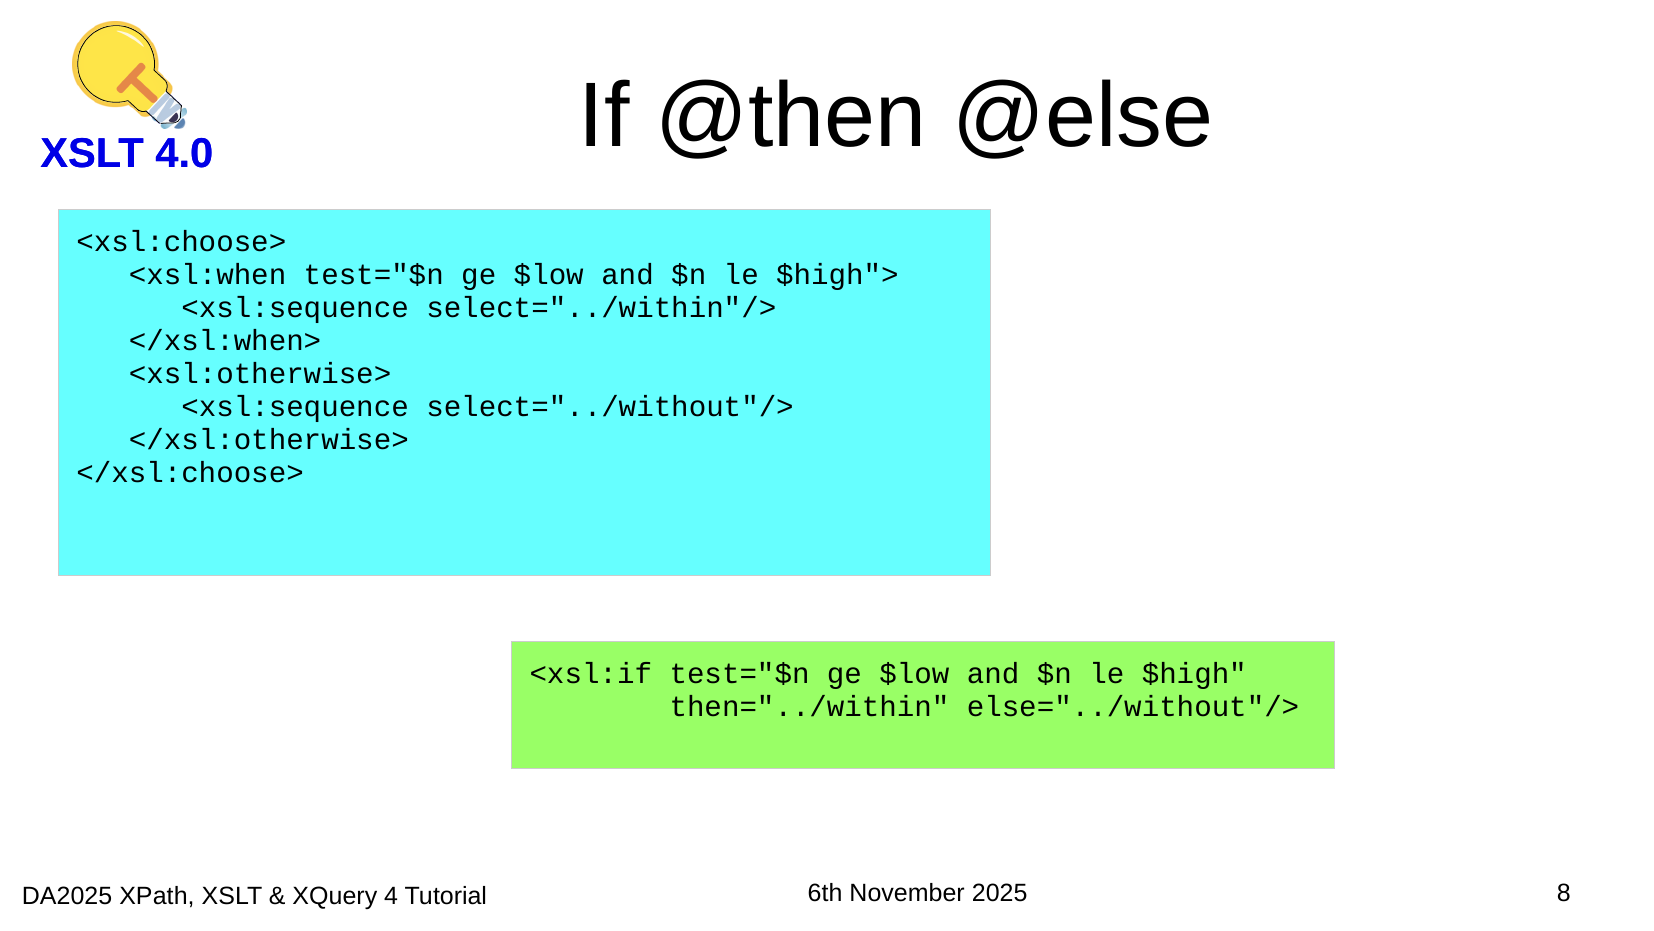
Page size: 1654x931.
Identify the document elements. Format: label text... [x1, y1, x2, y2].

picture [71, 19, 187, 122]
text_box <xsl:choose> <xsl:when test="$n ge $low and $n le $high"> <xsl:sequence select="../within"/> </xsl:when> <xsl:otherwise> <xsl:sequence select="../without"/> </xsl:otherwise> </xsl:choose> [58, 209, 991, 576]
title If @then @else [222, 37, 1571, 193]
text_box <xsl:if test="$n ge $low and $n le $high" then="../within" else="../without"/> [511, 641, 1335, 769]
text_box XSLT 4.0 [25, 122, 233, 185]
